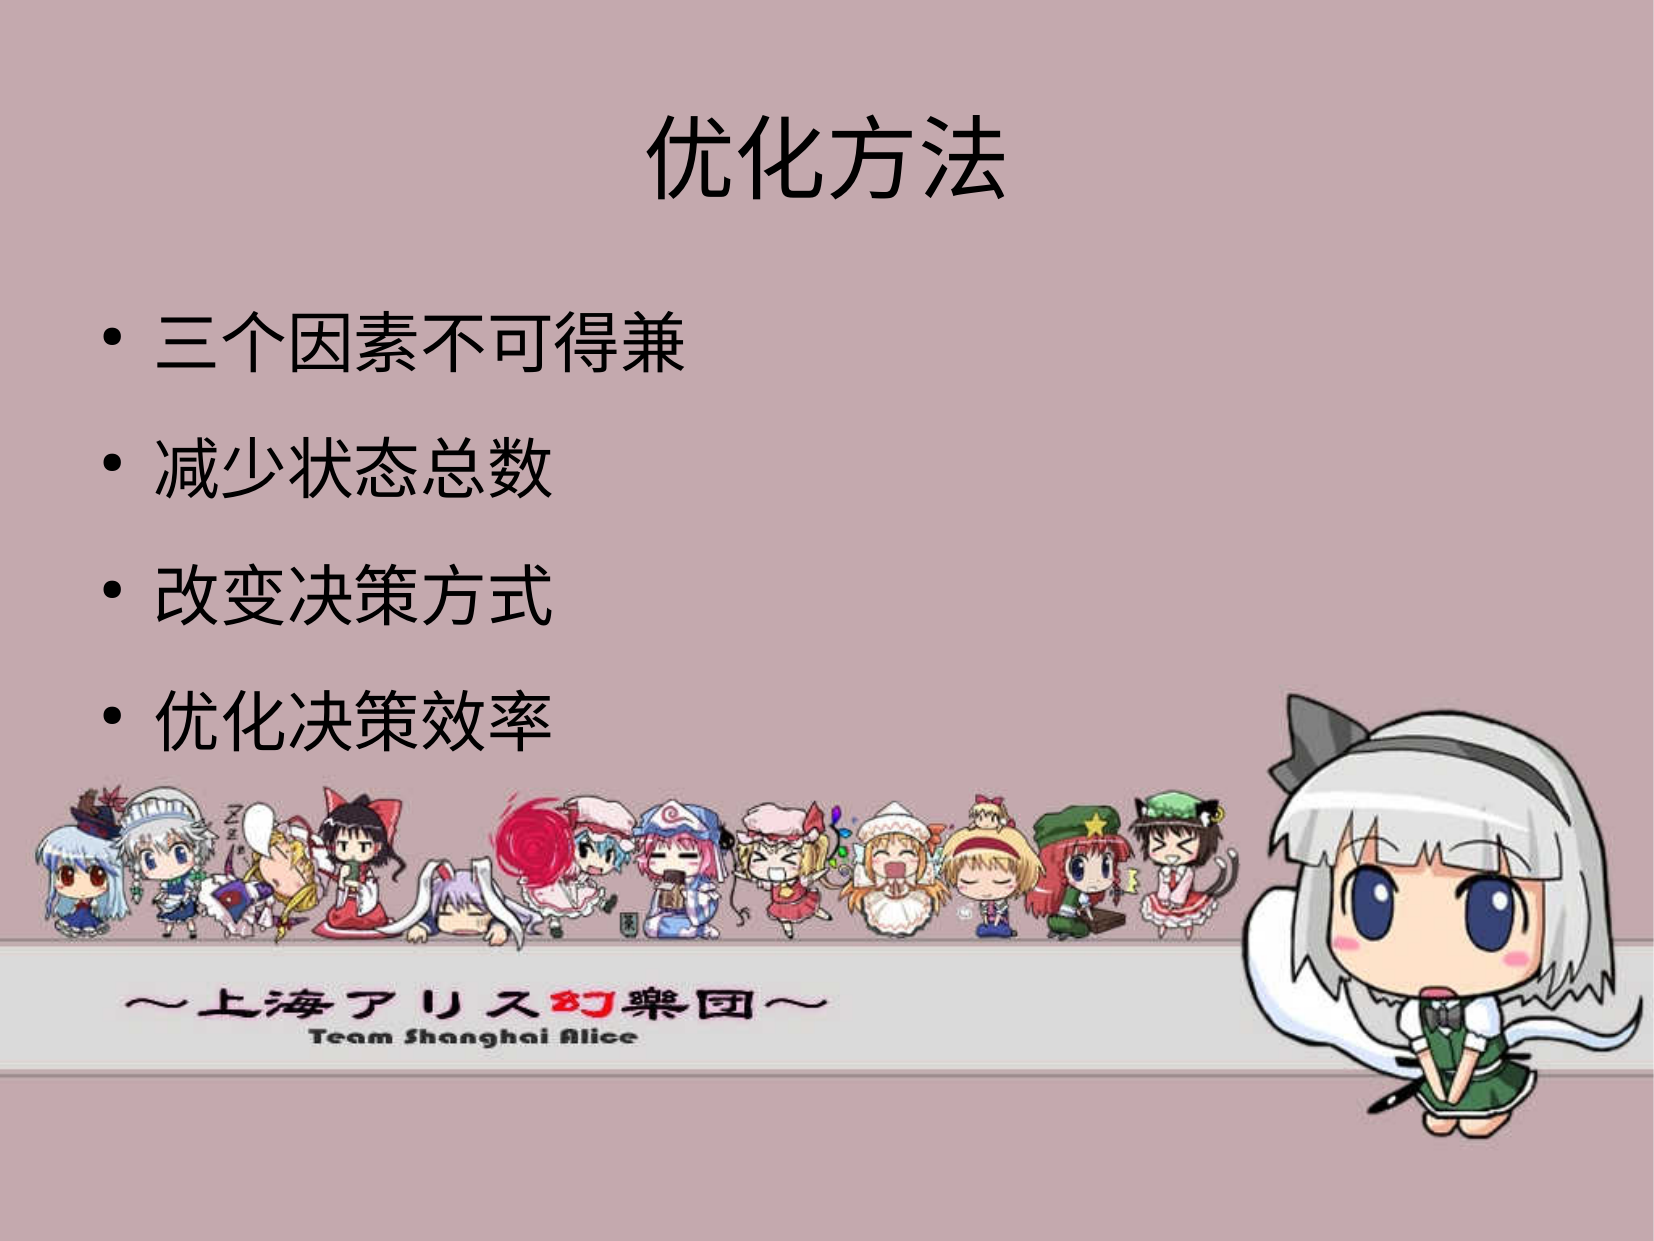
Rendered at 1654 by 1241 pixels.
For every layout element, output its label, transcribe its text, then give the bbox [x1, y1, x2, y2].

list 三个因素不可得兼 减少状态总数 改变决策方式 优化决策效率 [82, 290, 1571, 1109]
picture [0, 0, 1654, 1241]
title 优化方法 [82, 49, 1571, 257]
